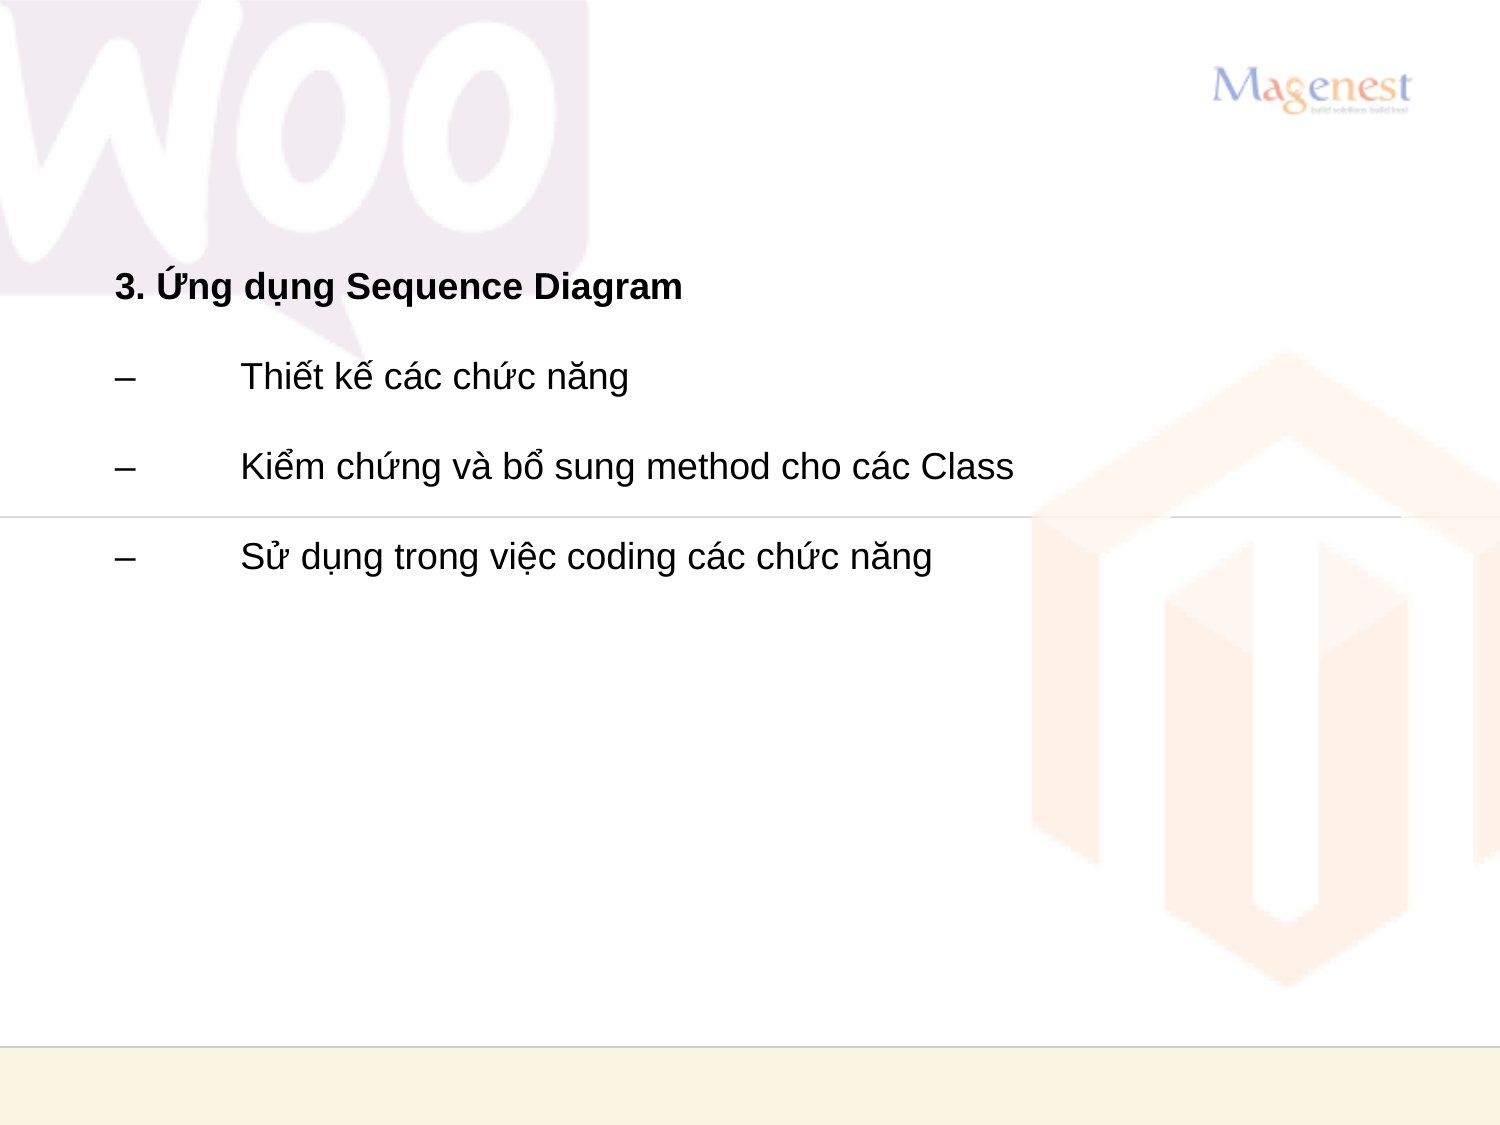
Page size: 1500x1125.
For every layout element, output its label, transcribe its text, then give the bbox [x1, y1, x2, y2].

picture [0, 0, 1500, 1125]
text_box 3. Ứng dụng Sequence Diagram – Thiết kế các chức năng – Kiểm chứng và bổ sung method cho các Class – Sử dụng trong việc coding các chức năng [99, 74, 1250, 630]
